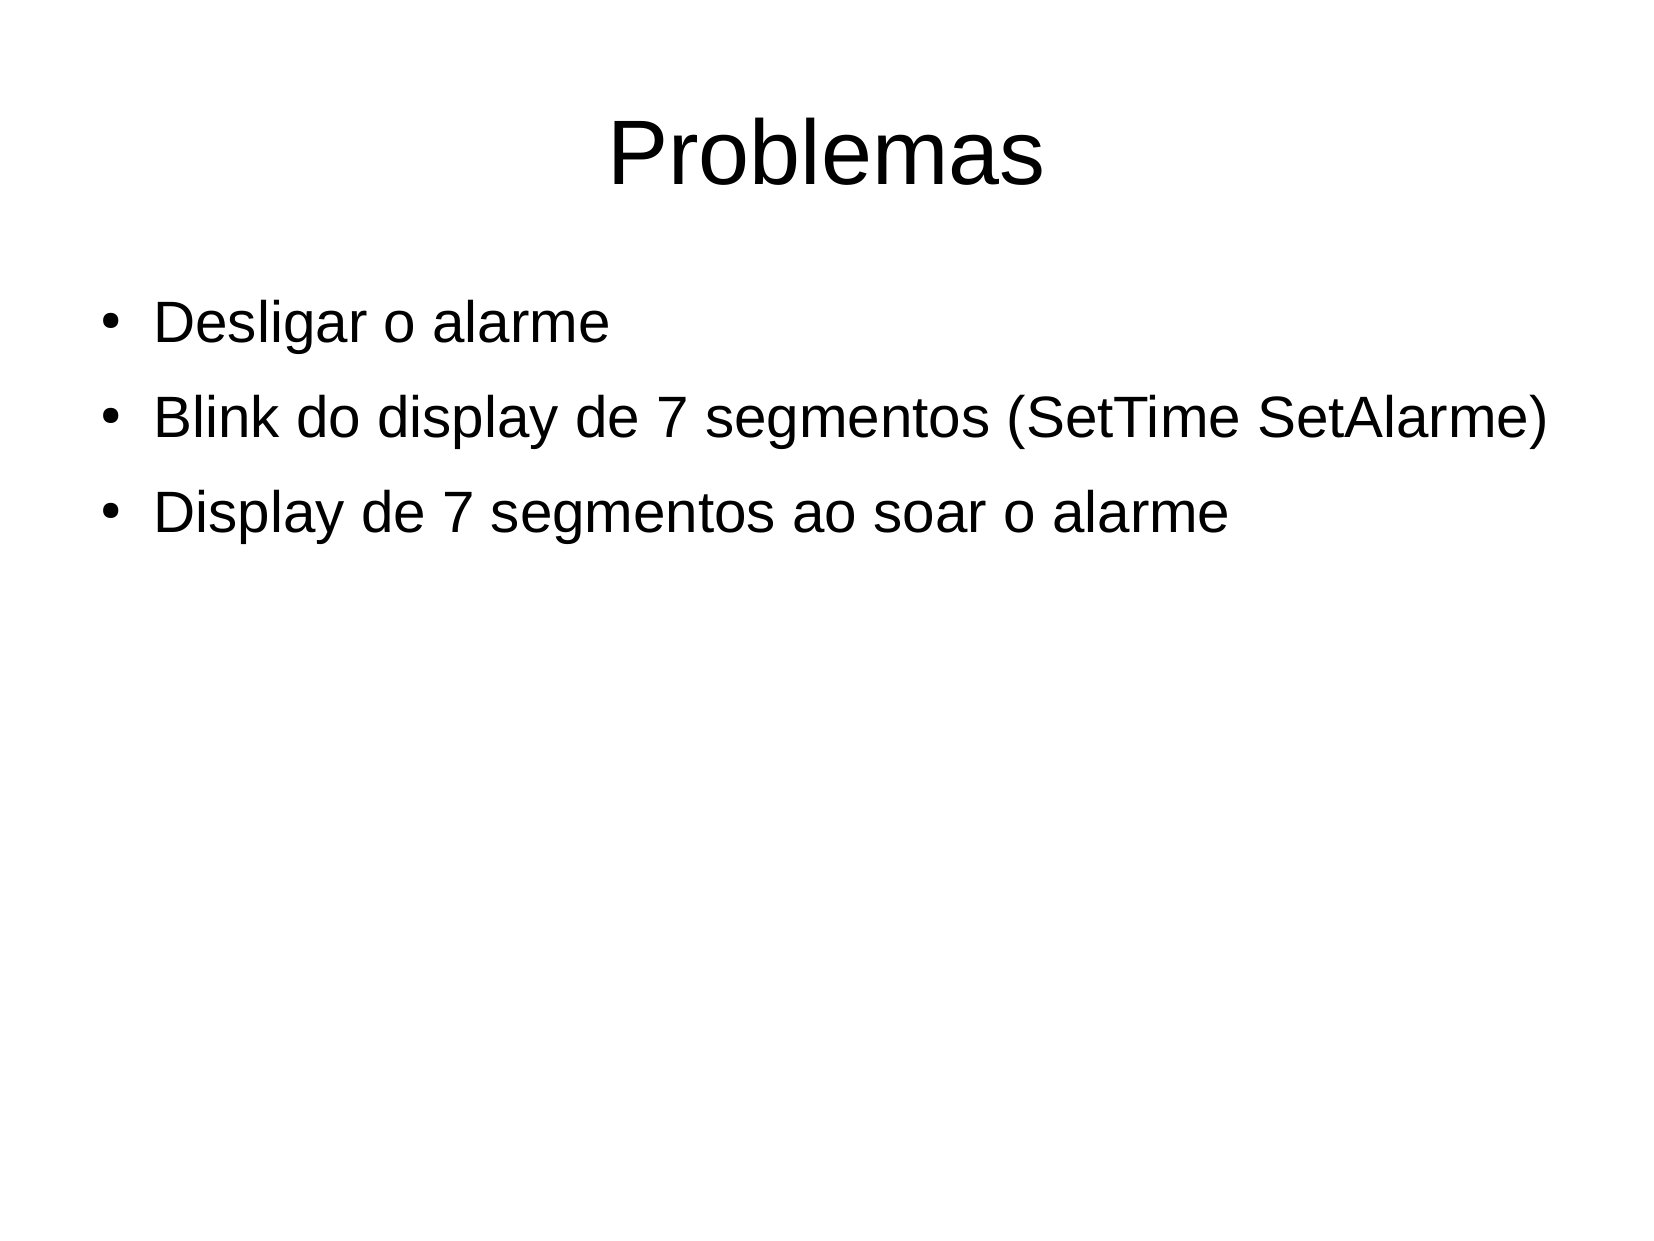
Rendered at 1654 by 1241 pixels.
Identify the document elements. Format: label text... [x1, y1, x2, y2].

title Problemas [82, 49, 1571, 257]
list Desligar o alarme Blink do display de 7 segmentos (SetTime SetAlarme) Display de 7 segmentos ao soar o alarme [82, 290, 1571, 1010]
